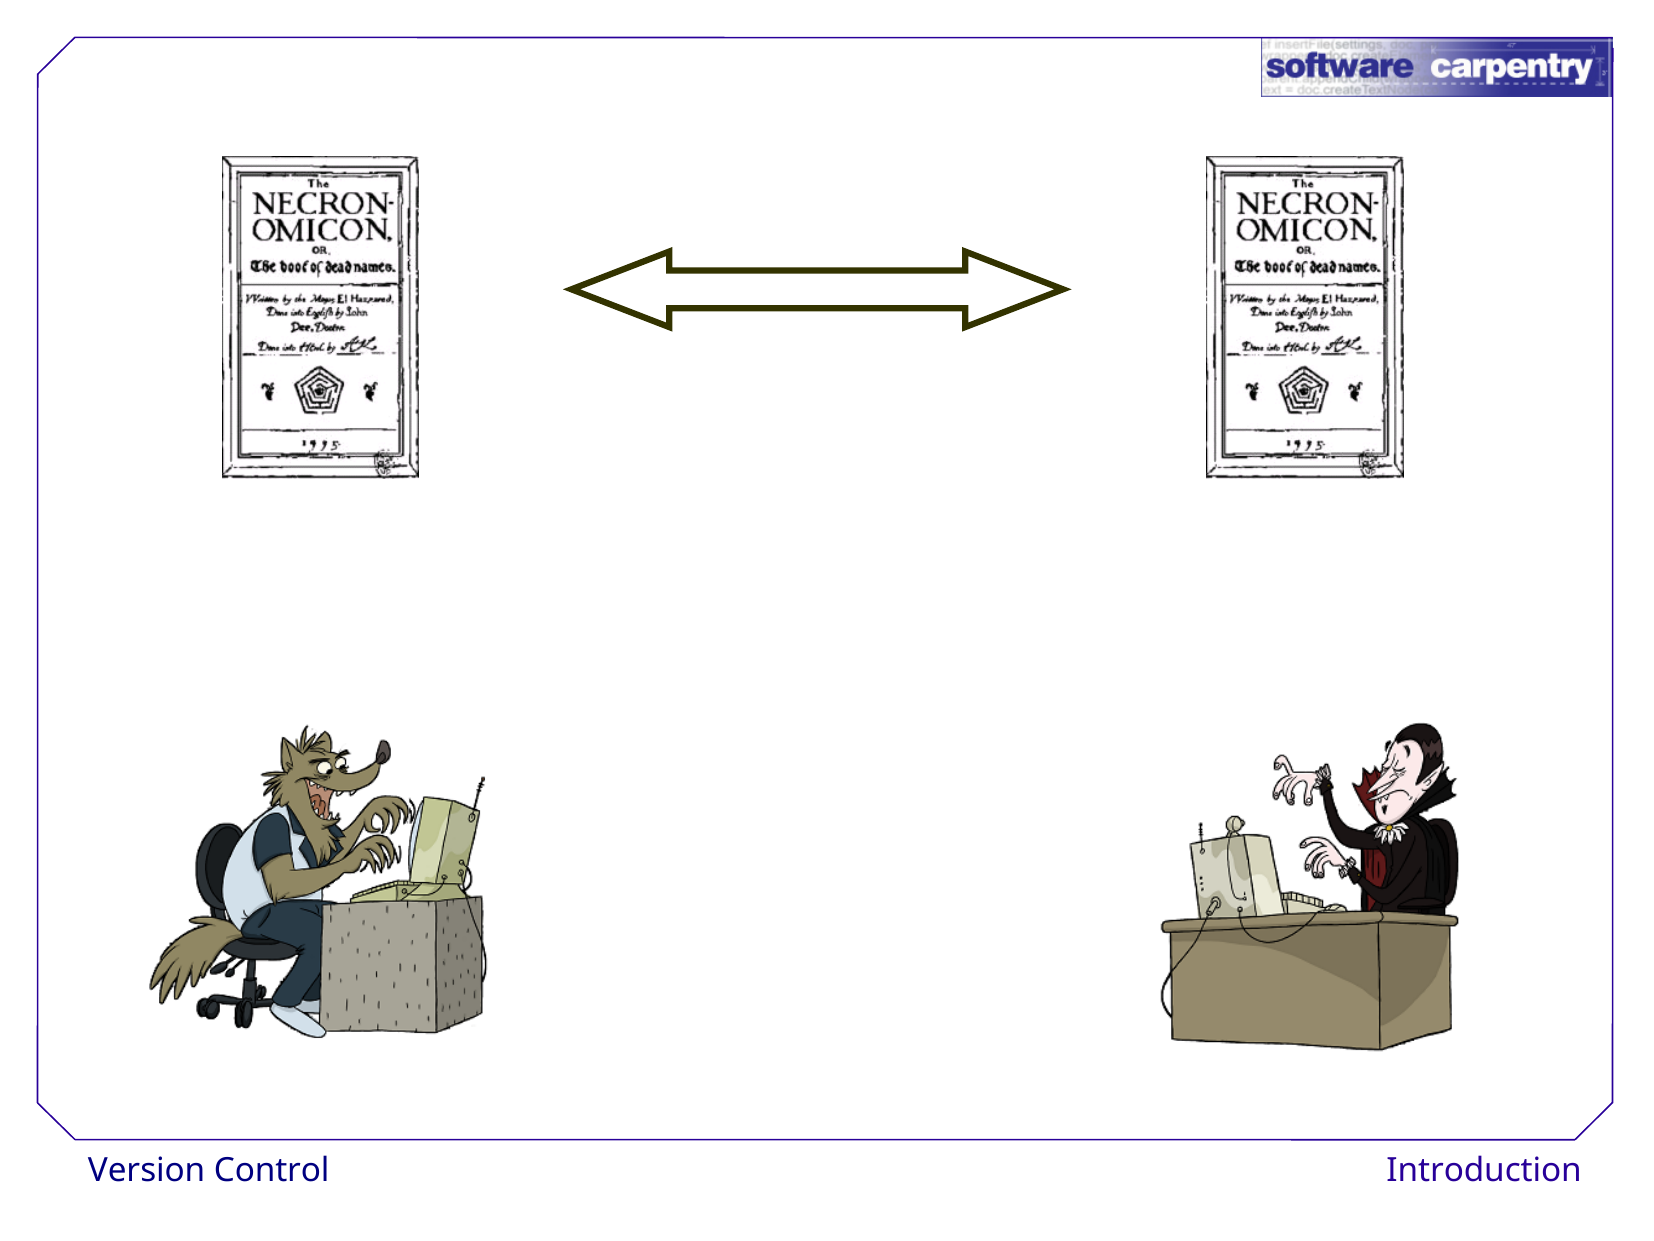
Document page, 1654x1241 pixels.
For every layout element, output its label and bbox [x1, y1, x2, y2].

picture [1148, 695, 1474, 1067]
picture [1261, 39, 1613, 97]
picture [1206, 156, 1404, 479]
picture [137, 705, 516, 1069]
picture [222, 156, 419, 479]
